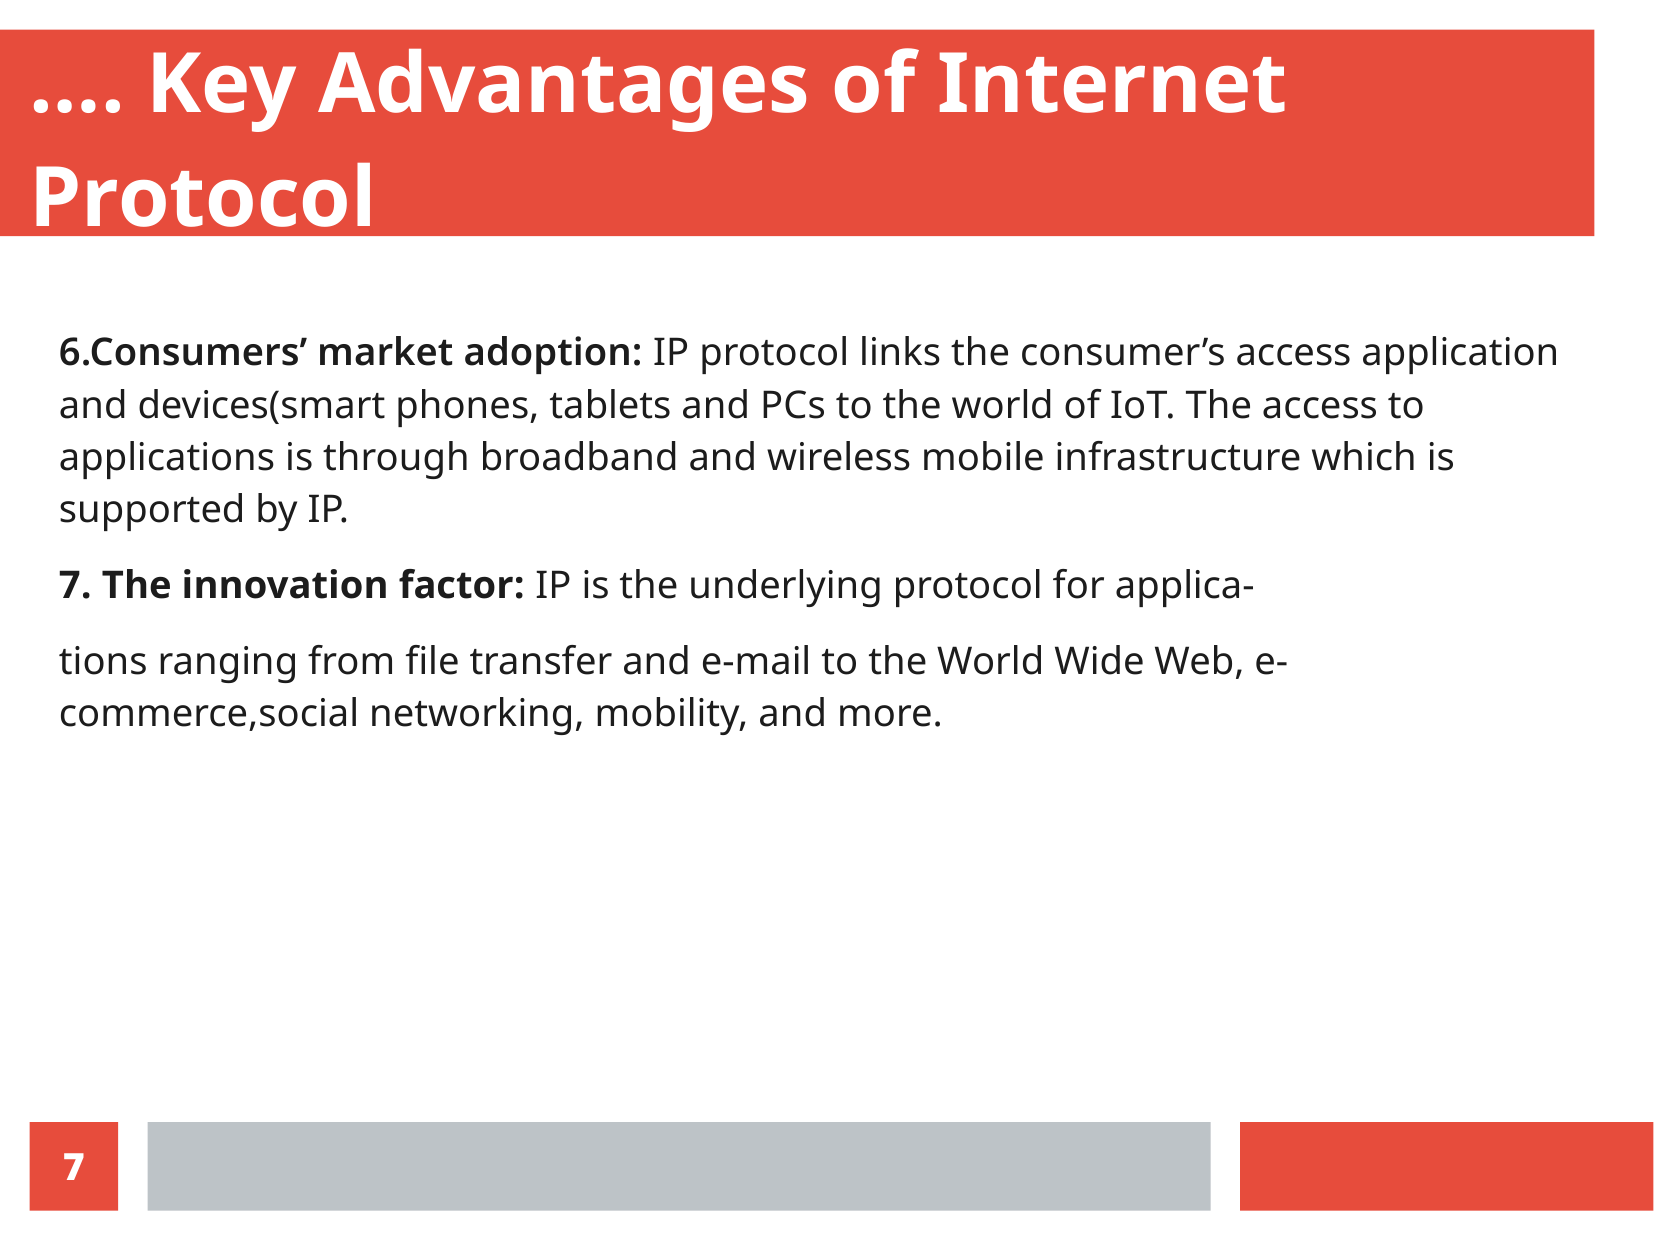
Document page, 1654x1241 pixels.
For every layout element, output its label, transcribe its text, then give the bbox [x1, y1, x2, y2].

list 6.Consumers’ market adoption: IP protocol links the consumer’s access application and devices(smart phones, tablets and PCs to the world of IoT. The access to applications is through broadband and wireless mobile infrastructure which is supported by IP. 7. The innovation factor: IP is the underlying protocol for applica- tions ranging from file transfer and e-mail to the World Wide Web, e-commerce,social networking, mobility, and more. [59, 324, 1565, 1093]
text_box …. Key Advantages of Internet Protocol [15, 16, 1636, 226]
